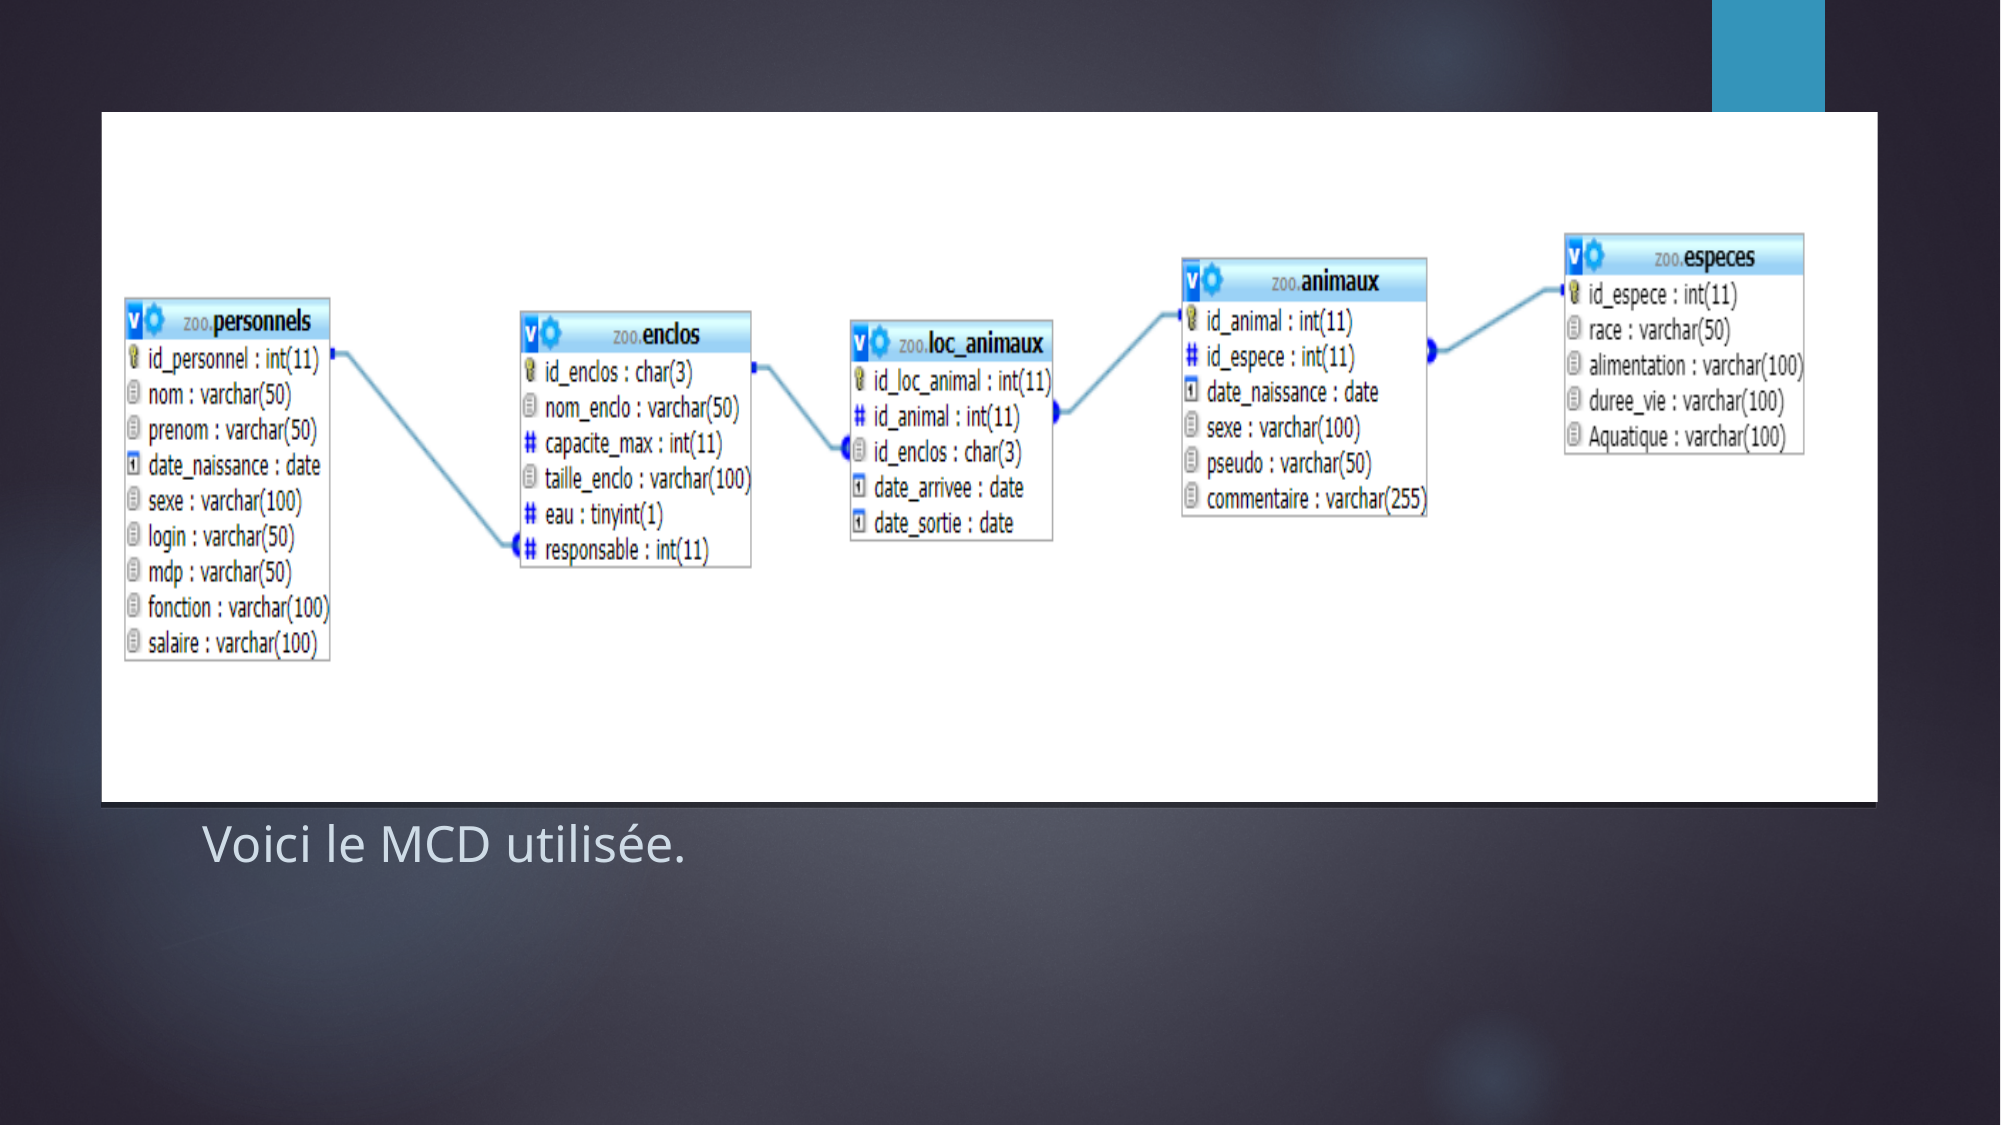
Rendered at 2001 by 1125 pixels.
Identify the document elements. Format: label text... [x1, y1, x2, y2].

title Voici le MCD utilisée. [187, 809, 1636, 881]
picture [101, 112, 1878, 802]
